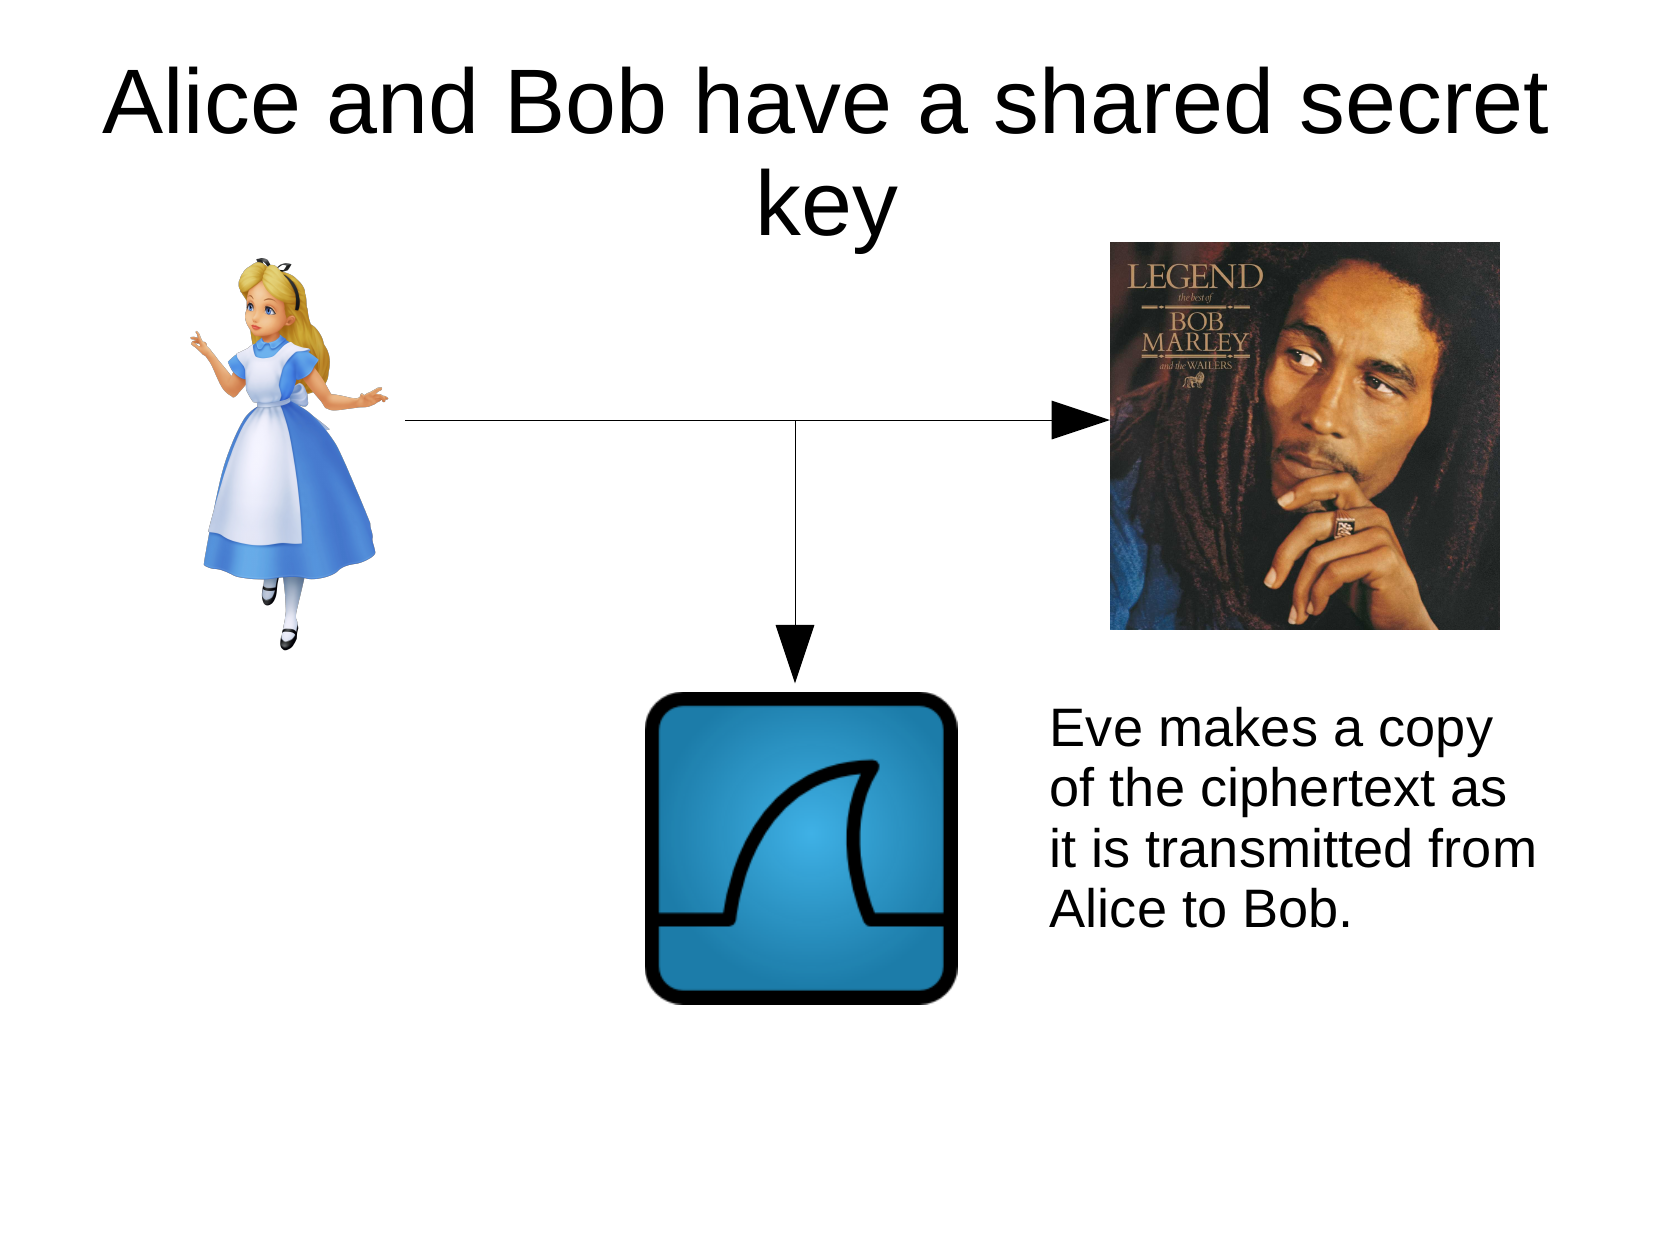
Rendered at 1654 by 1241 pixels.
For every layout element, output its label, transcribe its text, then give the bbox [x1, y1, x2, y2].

picture [645, 692, 958, 1006]
picture [1110, 242, 1500, 631]
title Alice and Bob have a shared secret key [82, 49, 1571, 257]
picture [165, 232, 433, 676]
text_box Eve makes a copy of the ciphertext as it is transmitted from Alice to Bob. [1035, 690, 1561, 1009]
